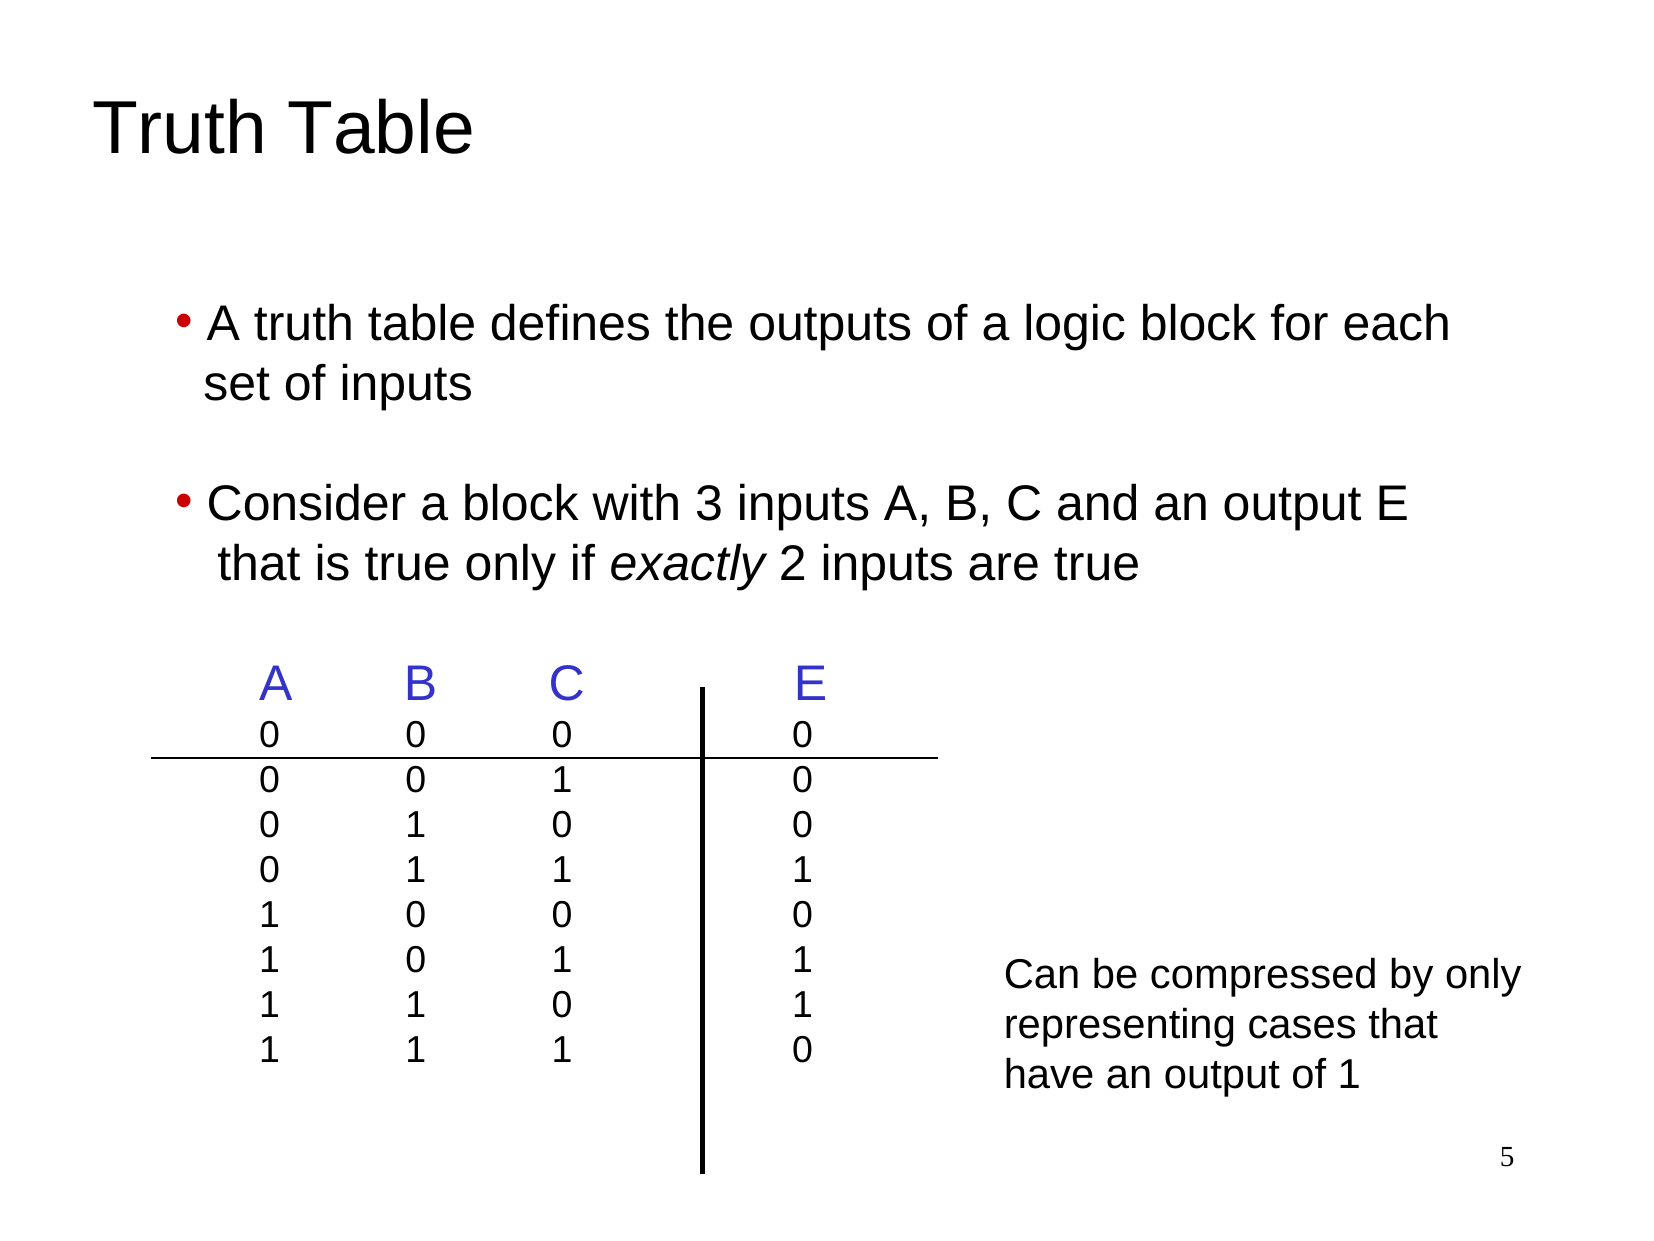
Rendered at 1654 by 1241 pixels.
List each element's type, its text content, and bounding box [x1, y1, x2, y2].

text_box A truth table defines the outputs of a logic block for each set of inputs Consider a block with 3 inputs A, B, C and an output E that is true only if exactly 2 inputs are true A B C E 0 0 0 0 0 0 1 0 0 1 0 0 0 1 1 1 1 0 0 0 1 0 1 1 1 1 0 1 1 1 1 0 [160, 759, 700, 1079]
text_box Truth Table [77, 71, 491, 177]
text_box A truth table defines the outputs of a logic block for each set of inputs Consider a block with 3 inputs A, B, C and an output E that is true only if exactly 2 inputs are true A B C E 0 0 0 0 0 0 1 0 0 1 0 0 0 1 1 1 1 0 0 0 1 0 1 1 1 1 0 1 1 1 1 0 [160, 282, 1468, 1079]
text_box Can be compressed by only representing cases that have an output of 1 [988, 938, 1537, 1105]
text_box <number> [1184, 1129, 1530, 1213]
